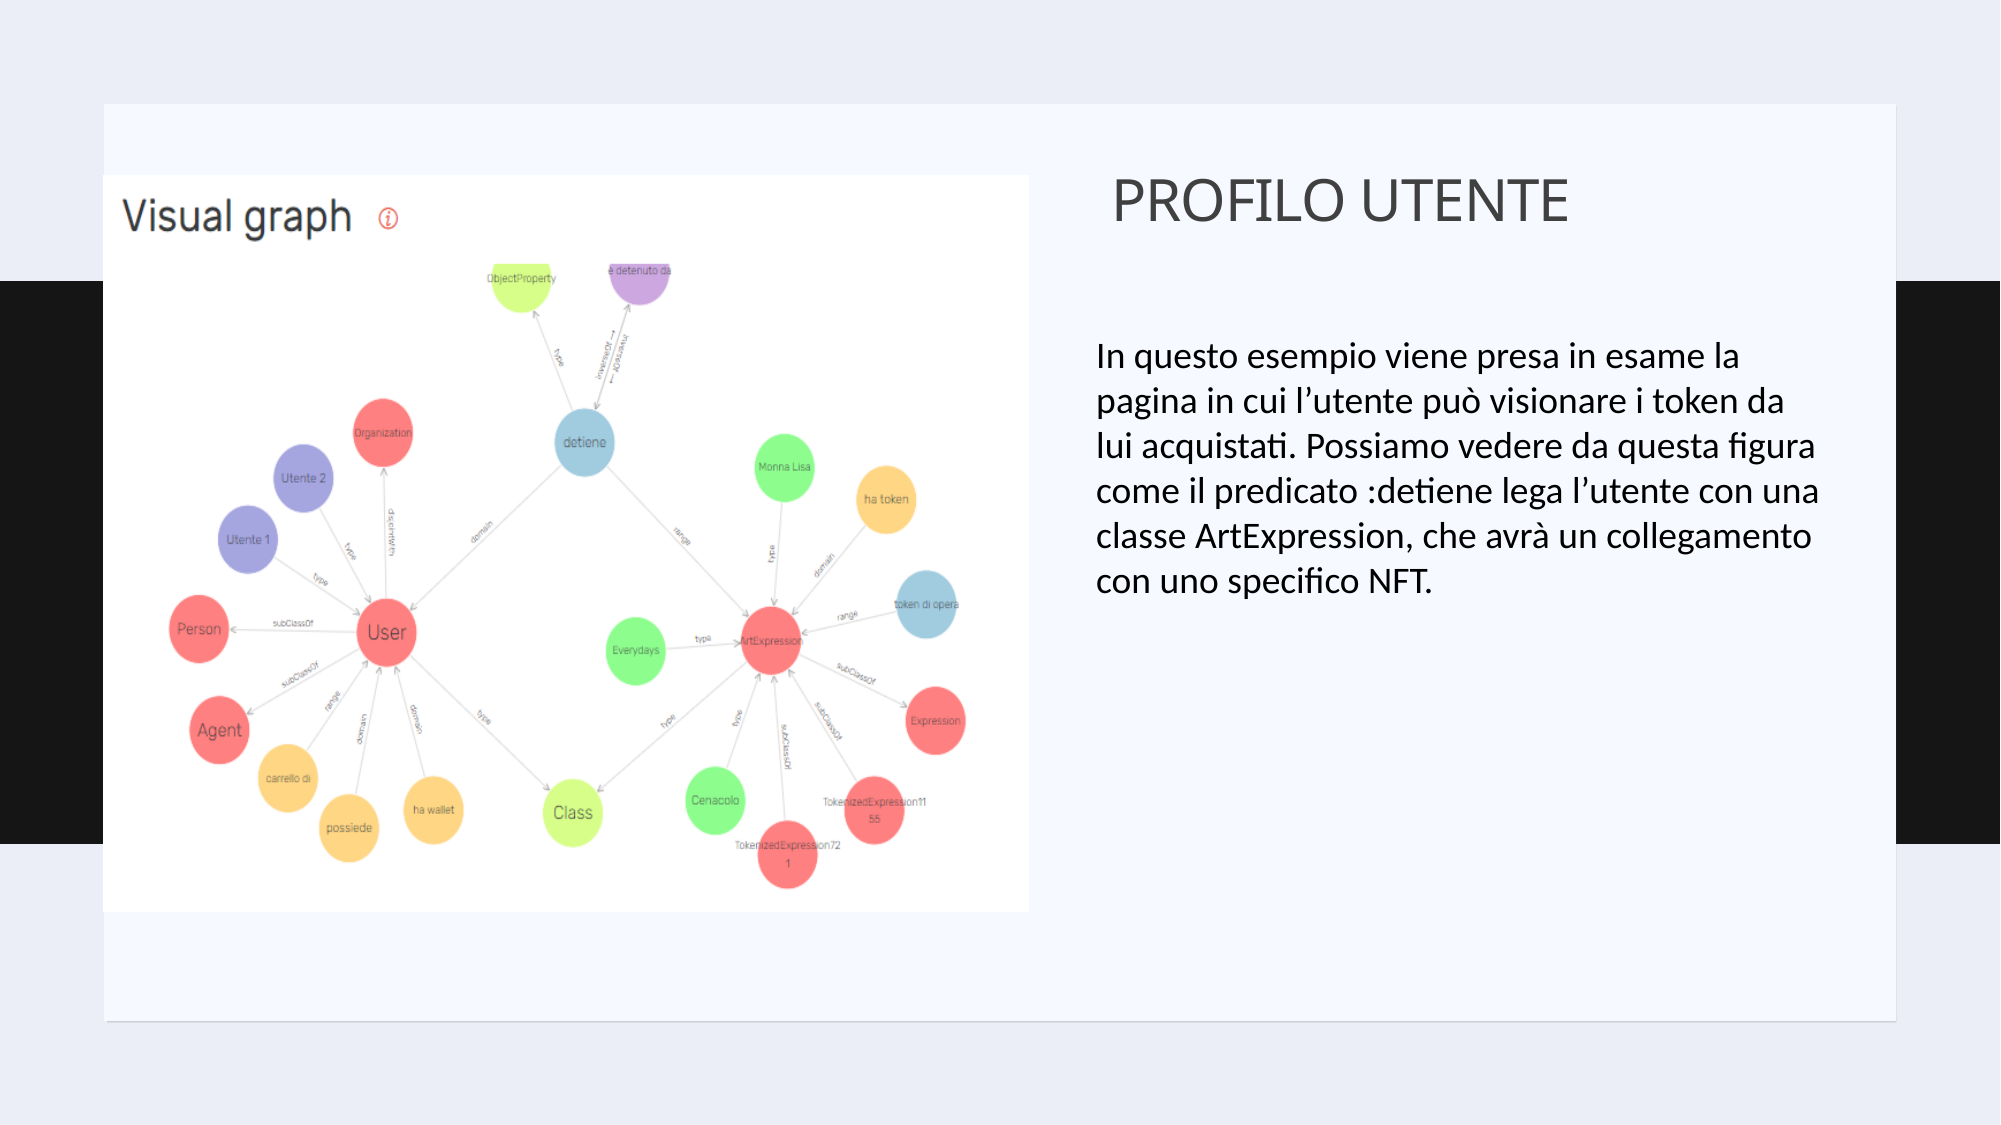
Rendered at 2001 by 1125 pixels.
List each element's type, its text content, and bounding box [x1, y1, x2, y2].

title PROFILO UTENTE [1096, 154, 1831, 252]
picture [103, 175, 1029, 912]
list In questo esempio viene presa in esame la pagina in cui l’utente può visionare i token da lui acquistati. Possiamo vedere da questa figura come il predicato :detiene lega l’utente con una classe ArtExpression, che avrà un collegamento con uno specifico NFT. [1096, 323, 1831, 971]
